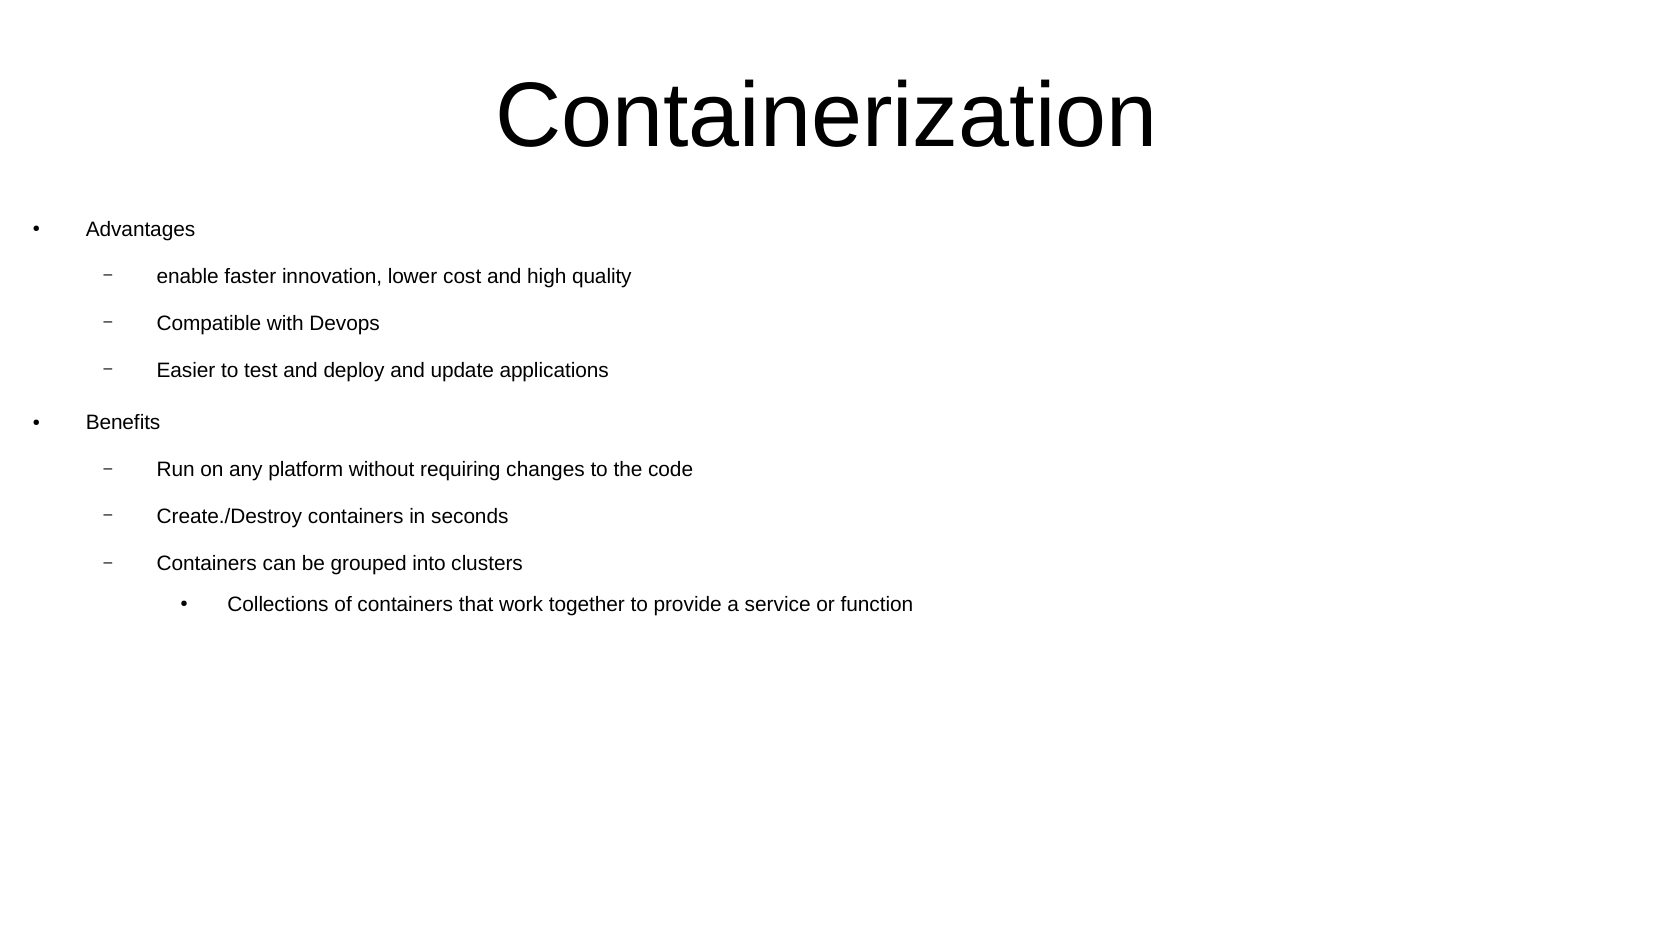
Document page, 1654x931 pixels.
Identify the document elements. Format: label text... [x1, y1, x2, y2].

title Containerization [82, 37, 1571, 193]
list Advantages enable faster innovation, lower cost and high quality Compatible with Devops Easier to test and deploy and update applications Benefits Run on any platform without requiring changes to the code Create./Destroy containers in seconds Containers can be grouped into clusters Collections of containers that work together to provide a service or function [15, 217, 1571, 901]
